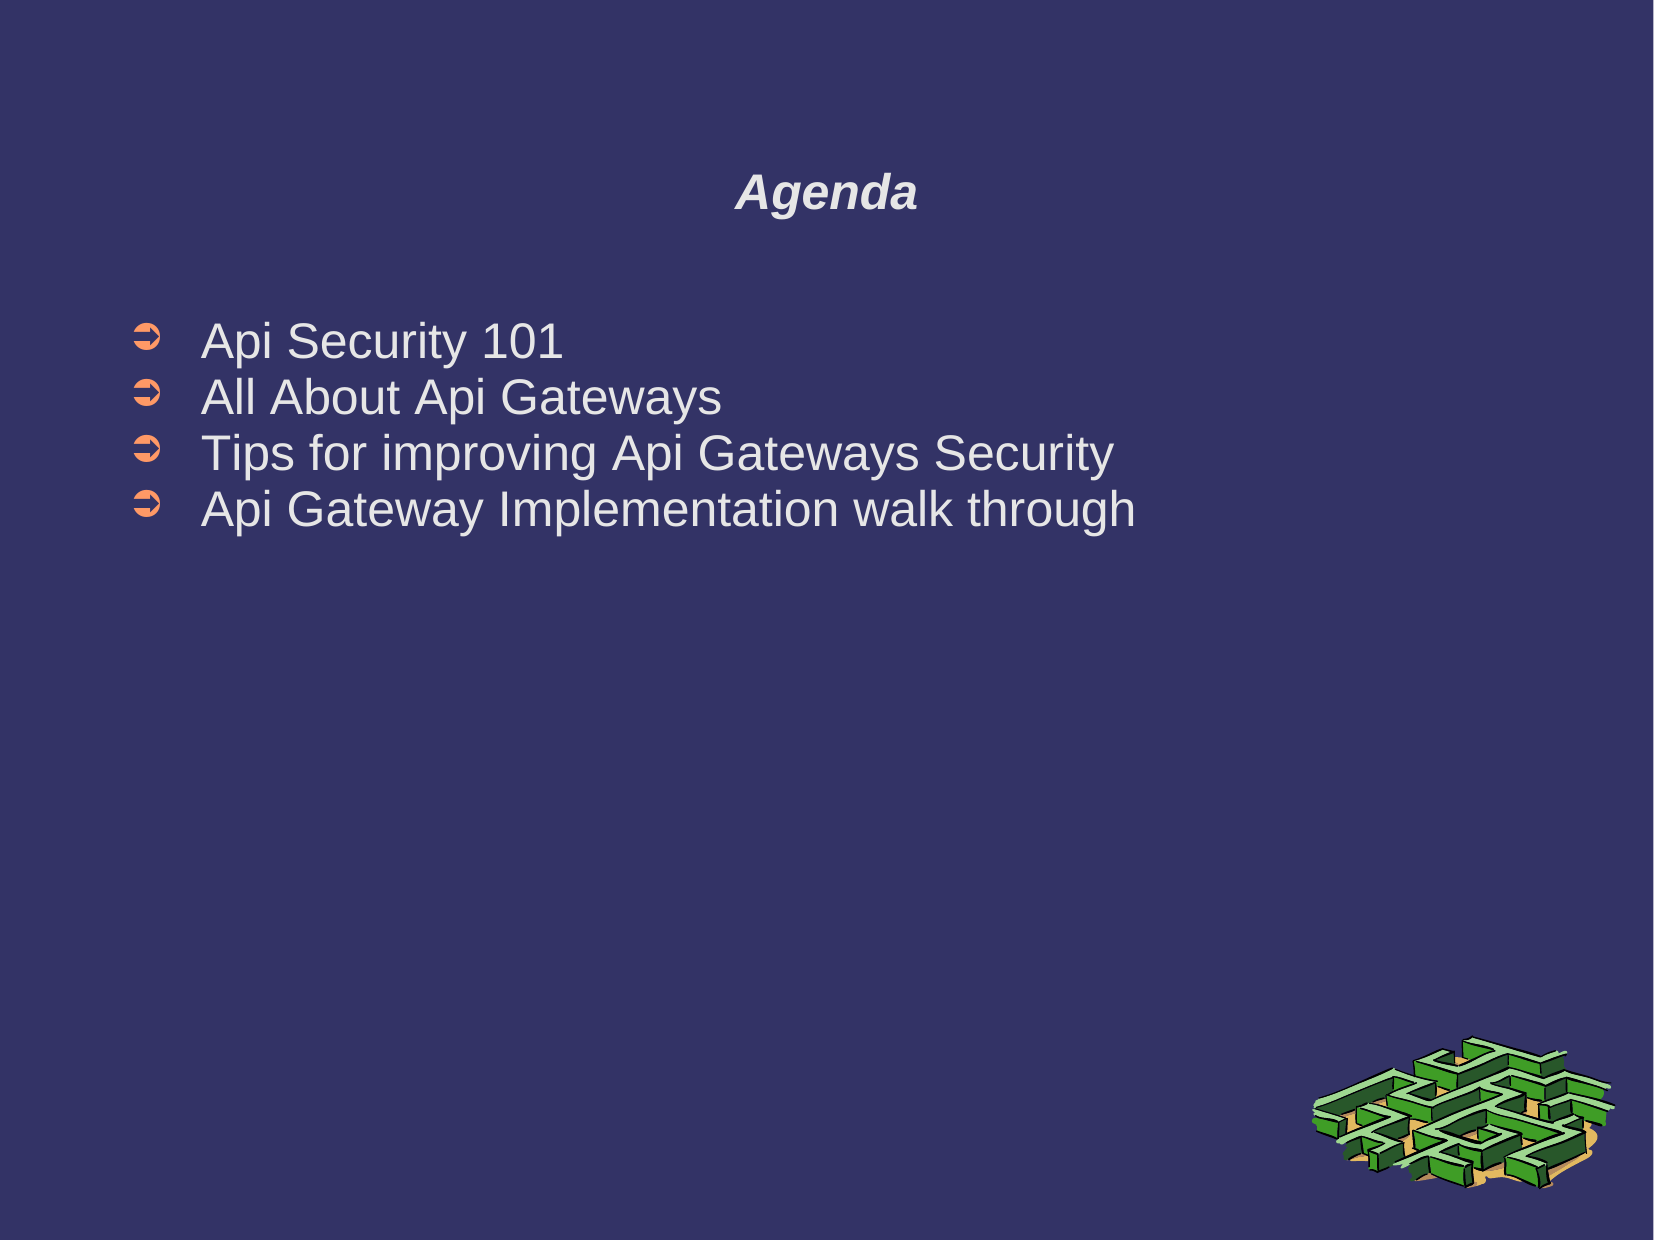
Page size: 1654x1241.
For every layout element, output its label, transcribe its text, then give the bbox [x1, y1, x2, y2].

title Agenda [82, 88, 1571, 296]
list Api Security 101 All About Api Gateways Tips for improving Api Gateways Security Api Gateway Implementation walk through [118, 313, 1542, 1028]
